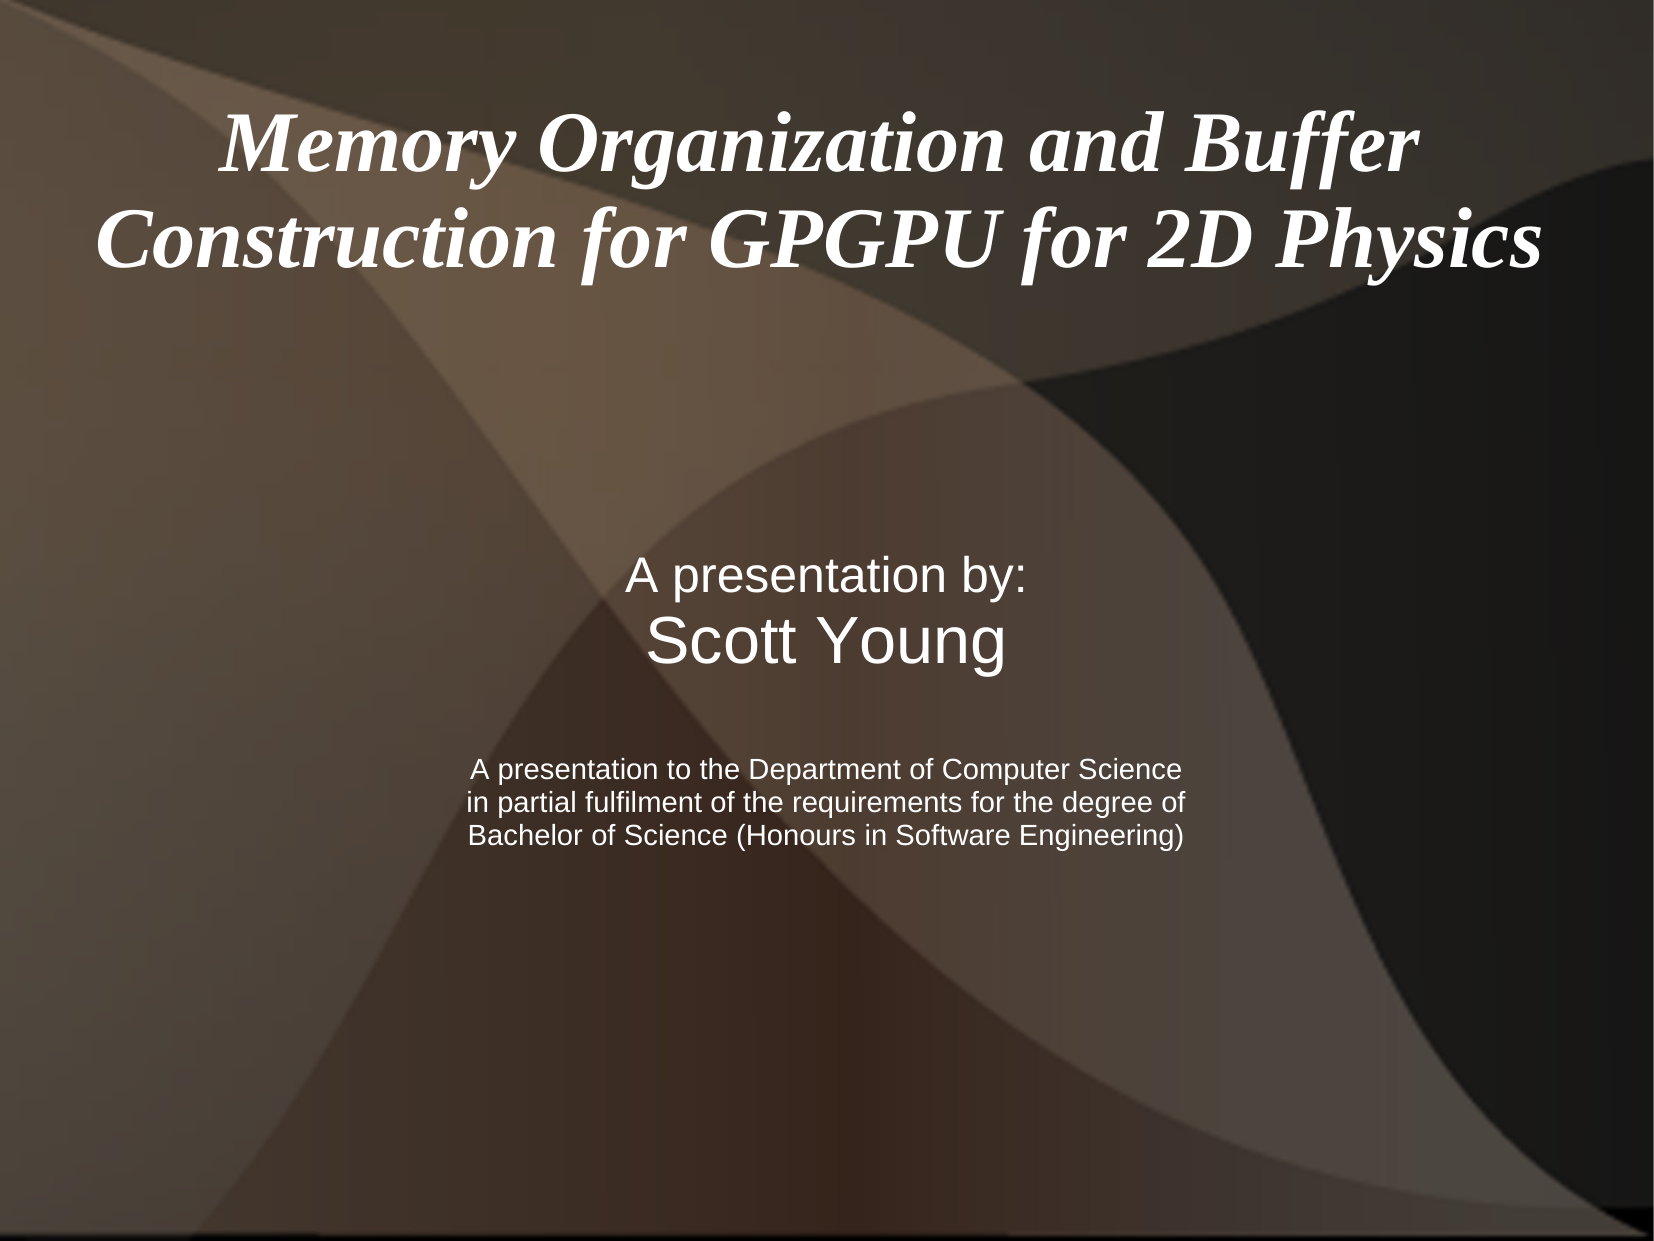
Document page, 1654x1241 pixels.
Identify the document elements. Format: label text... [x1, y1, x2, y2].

picture [0, 0, 1654, 1241]
title Memory Organization and Buffer Construction for GPGPU for 2D Physics [75, 87, 1564, 295]
subtitle A presentation by: Scott Young A presentation to the Department of Computer Science in partial fulfilment of the requirements for the degree of Bachelor of Science (Honours in Software Engineering) [82, 290, 1571, 1109]
